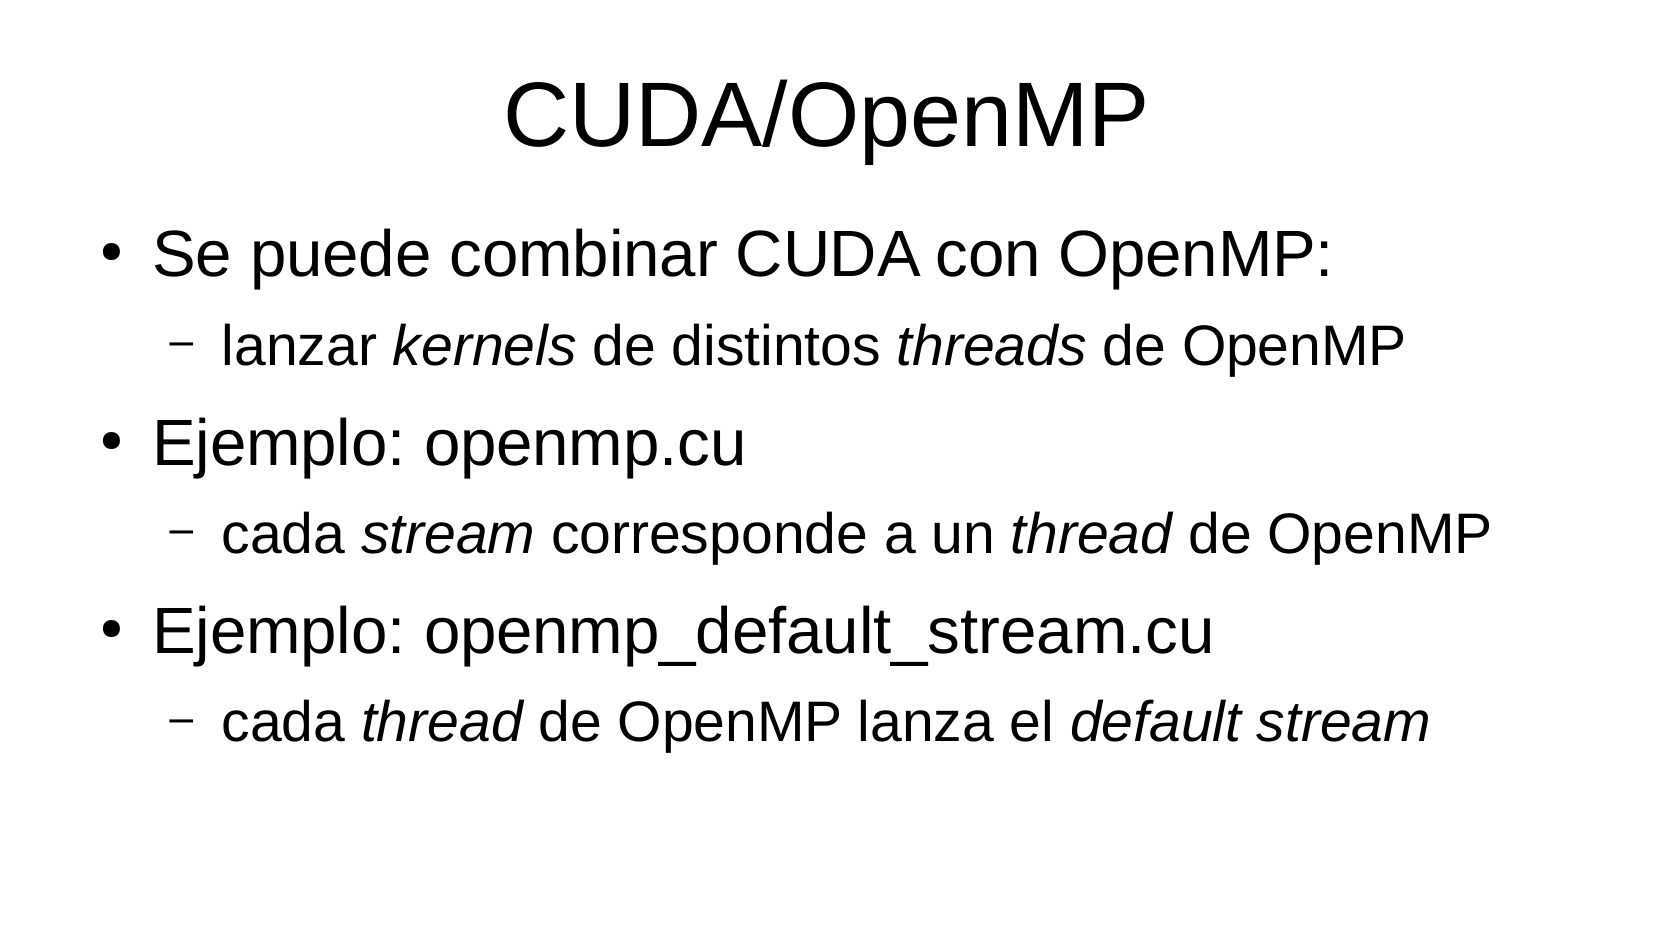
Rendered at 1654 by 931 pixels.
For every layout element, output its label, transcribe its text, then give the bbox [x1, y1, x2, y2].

title CUDA/OpenMP [82, 37, 1571, 193]
list Se puede combinar CUDA con OpenMP: lanzar kernels de distintos threads de OpenMP Ejemplo: openmp.cu cada stream corresponde a un thread de OpenMP Ejemplo: openmp_default_stream.cu cada thread de OpenMP lanza el default stream [82, 217, 1571, 758]
